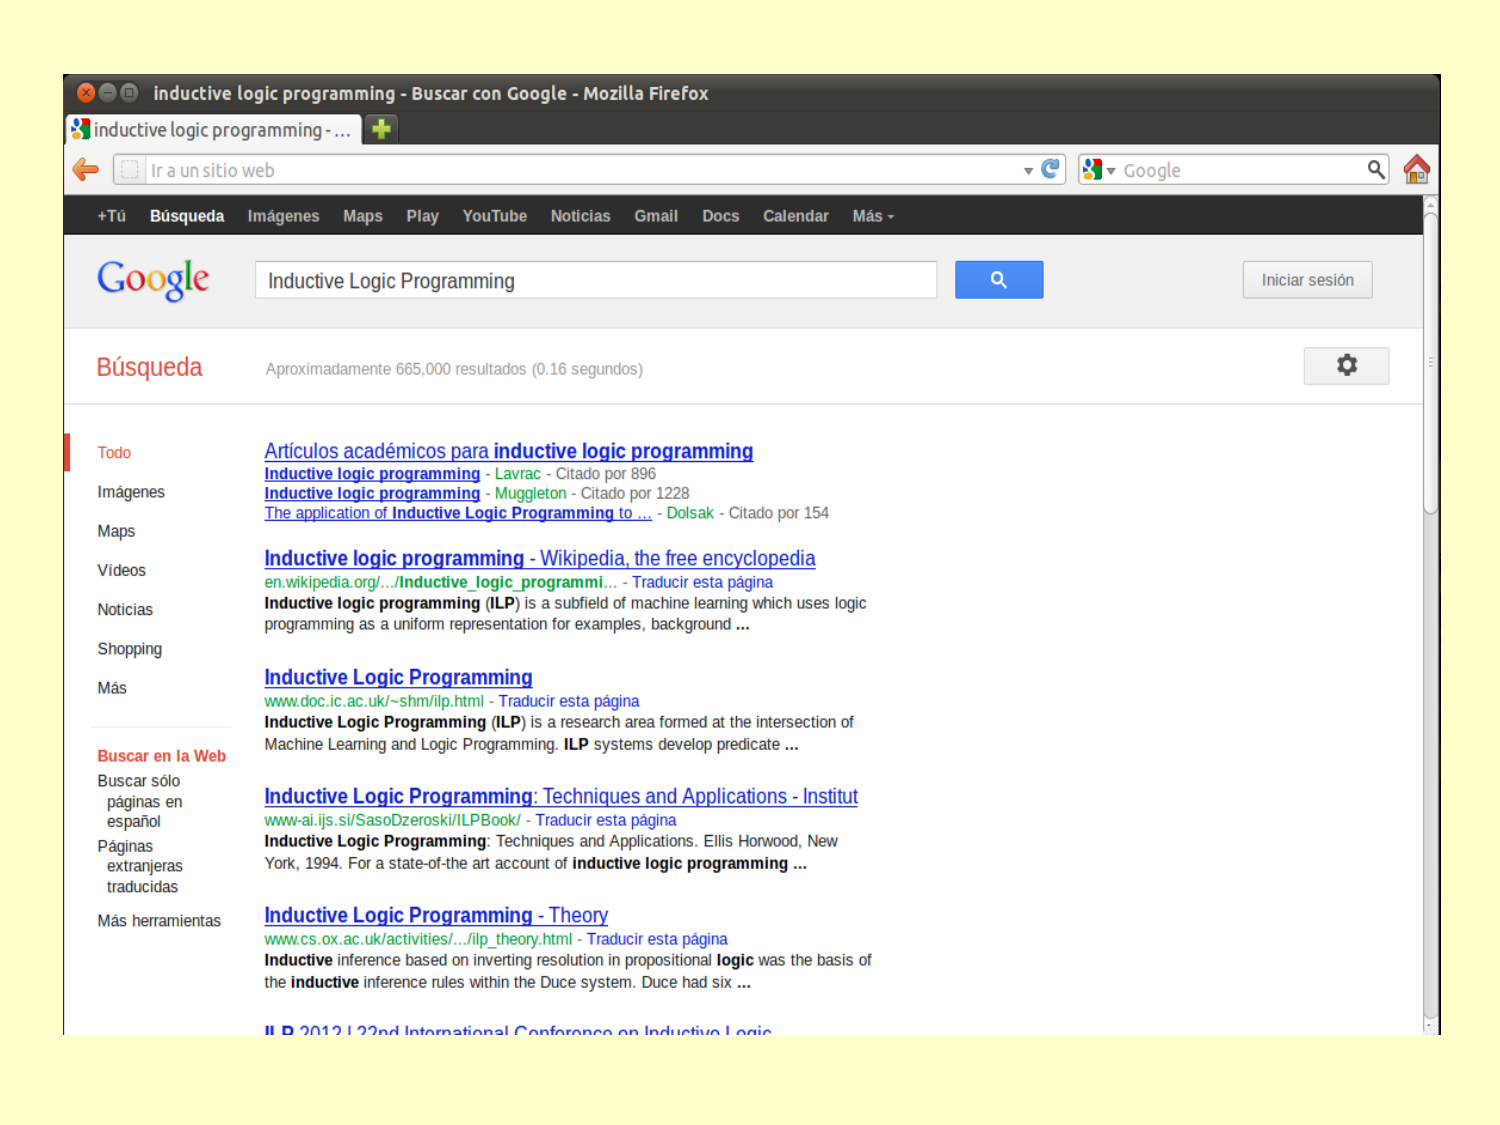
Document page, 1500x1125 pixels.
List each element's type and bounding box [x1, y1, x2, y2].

picture [63, 74, 1441, 1036]
